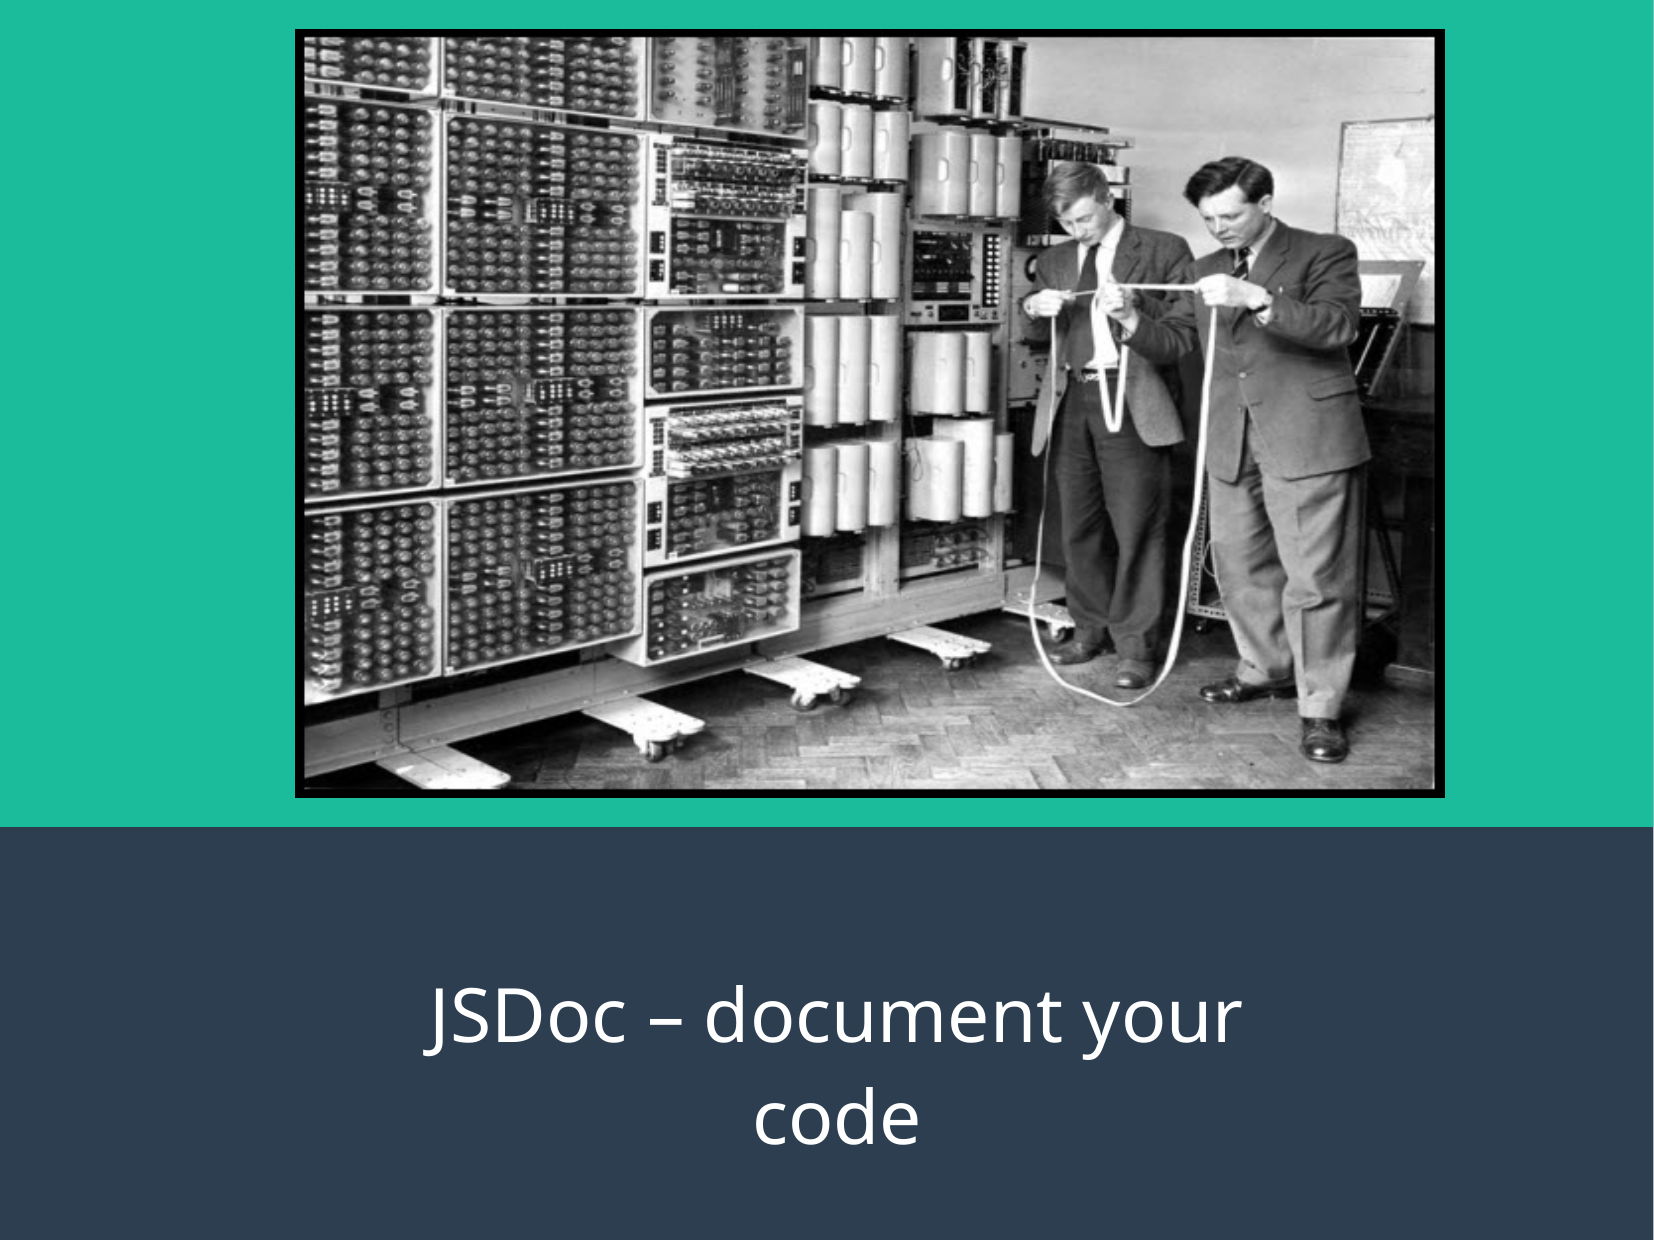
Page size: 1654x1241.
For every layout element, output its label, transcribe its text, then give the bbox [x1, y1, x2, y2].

picture [295, 29, 1445, 798]
subtitle JSDoc – document your code [349, 832, 1326, 1241]
